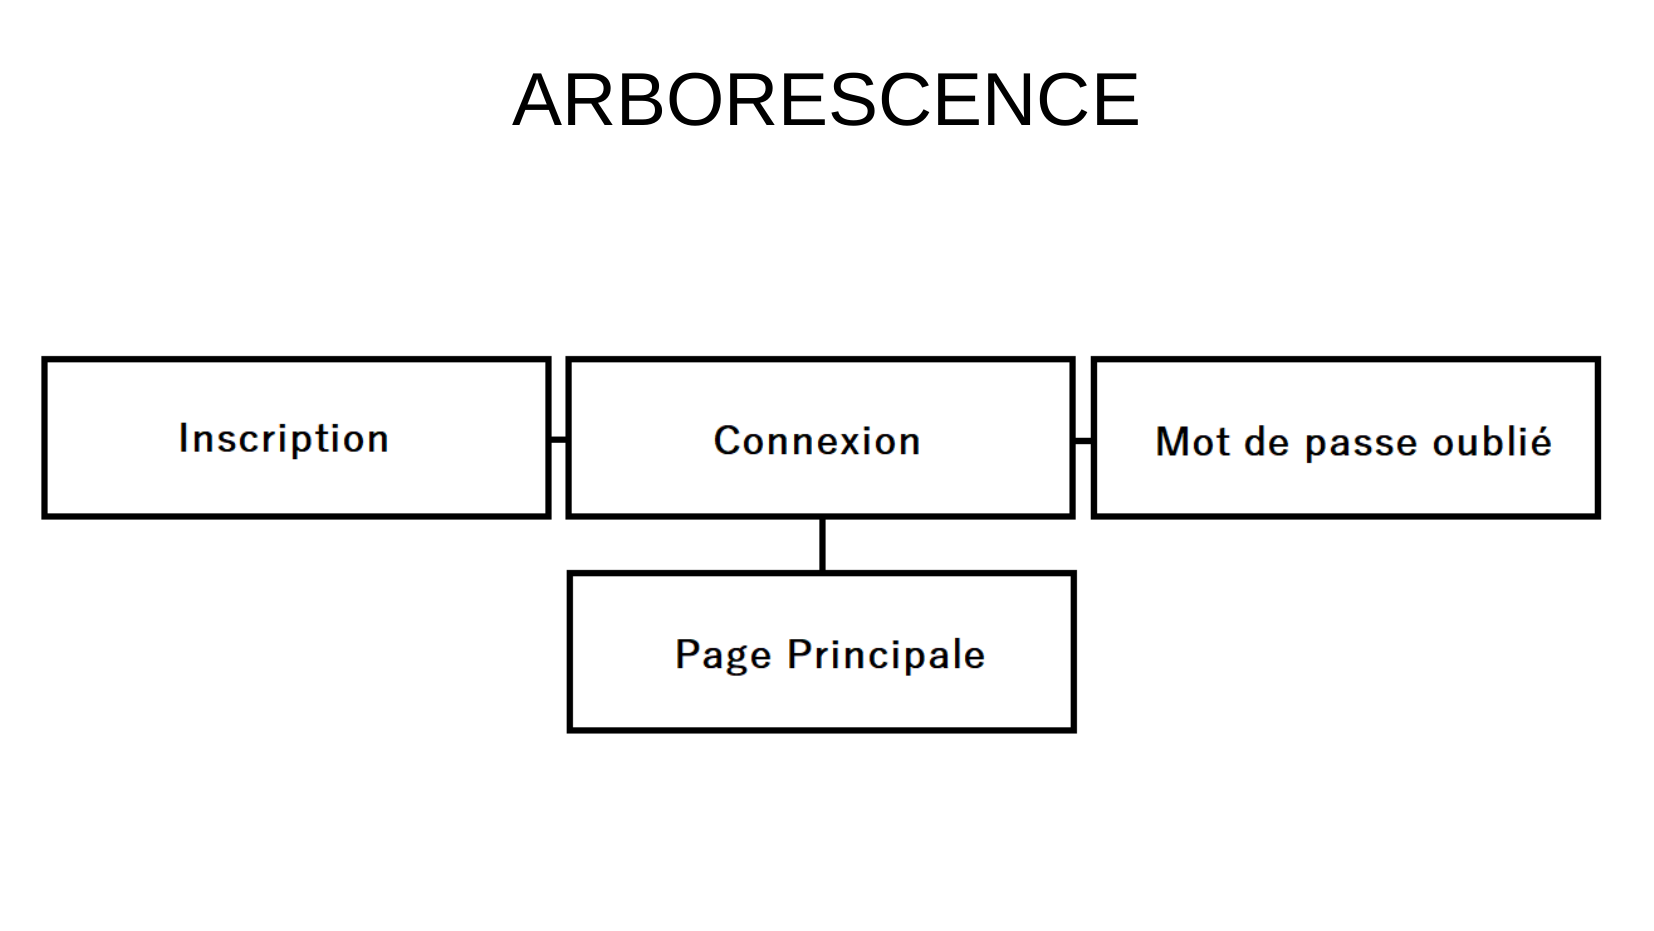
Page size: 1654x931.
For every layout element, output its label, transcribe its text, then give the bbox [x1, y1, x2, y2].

title ARBORESCENCE [82, 21, 1571, 178]
picture [0, 297, 1654, 779]
